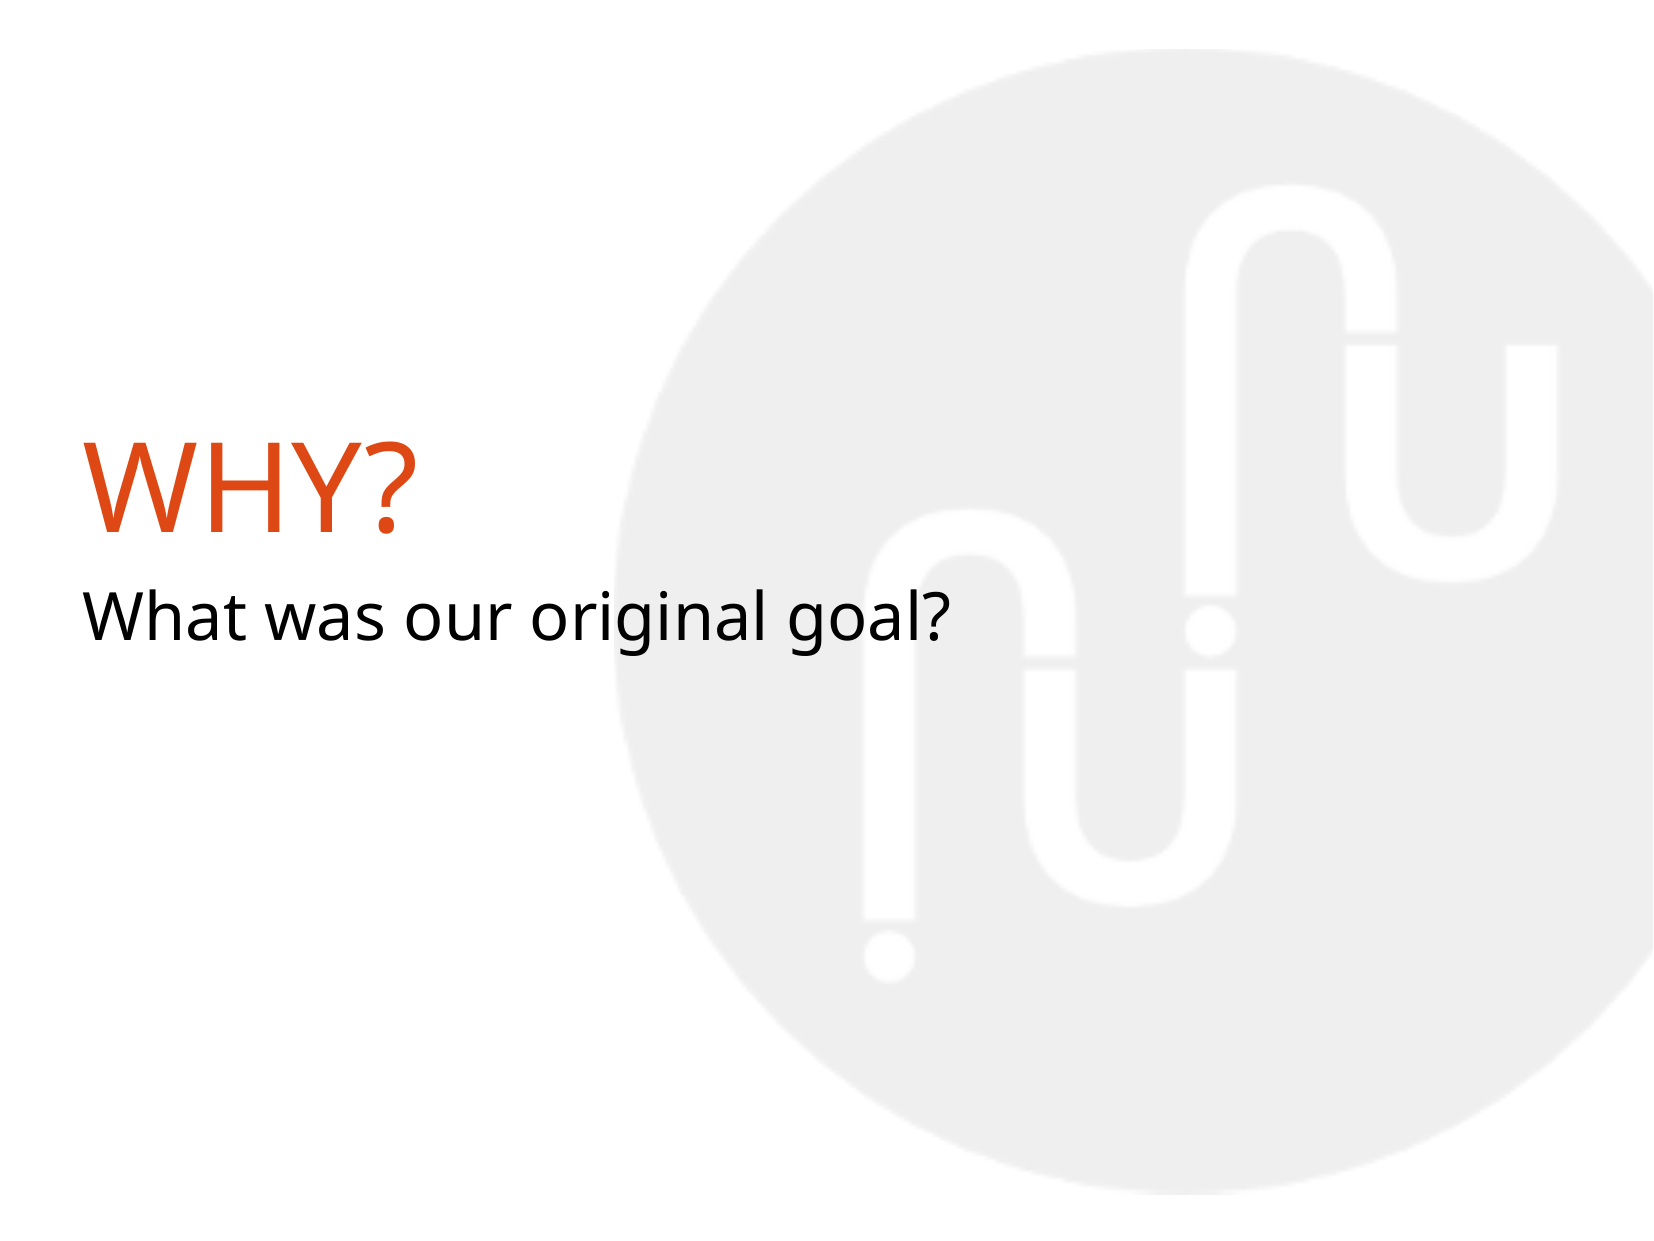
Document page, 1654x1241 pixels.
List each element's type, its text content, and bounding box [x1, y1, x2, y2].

subtitle WHY? What was our original goal? [82, 49, 1571, 1010]
picture [614, 49, 1654, 1195]
